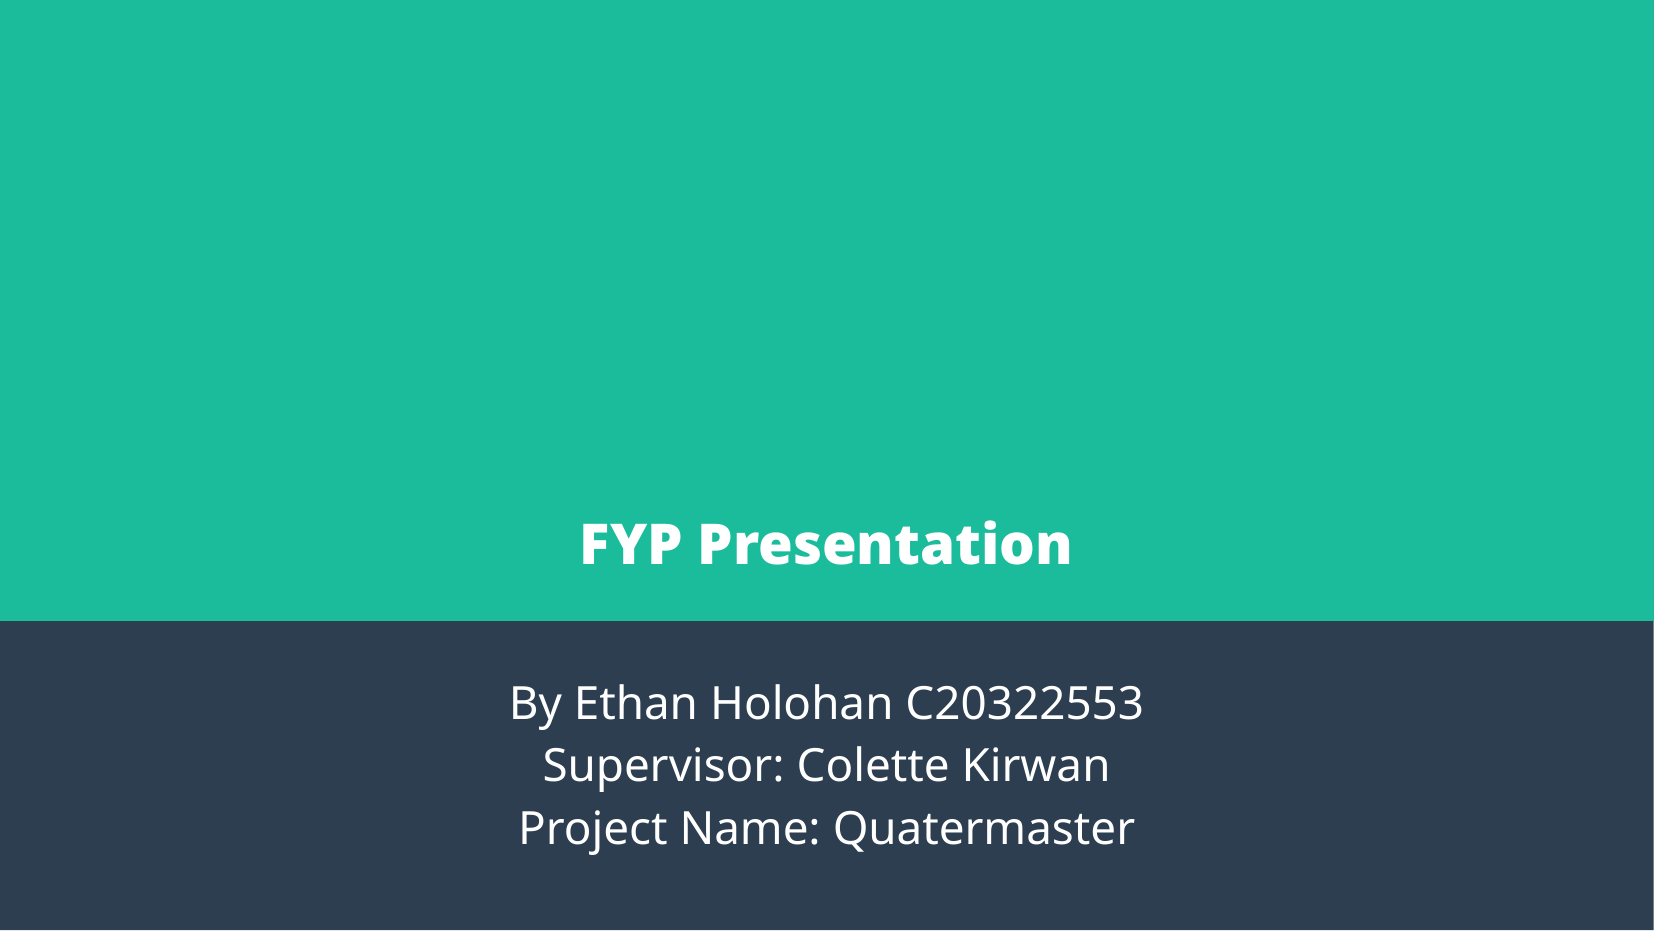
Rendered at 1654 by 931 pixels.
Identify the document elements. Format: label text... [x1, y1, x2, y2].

title FYP Presentation [59, 465, 1595, 583]
subtitle By Ethan Holohan C20322553 Supervisor: Colette Kirwan Project Name: Quatermaster [59, 642, 1595, 886]
